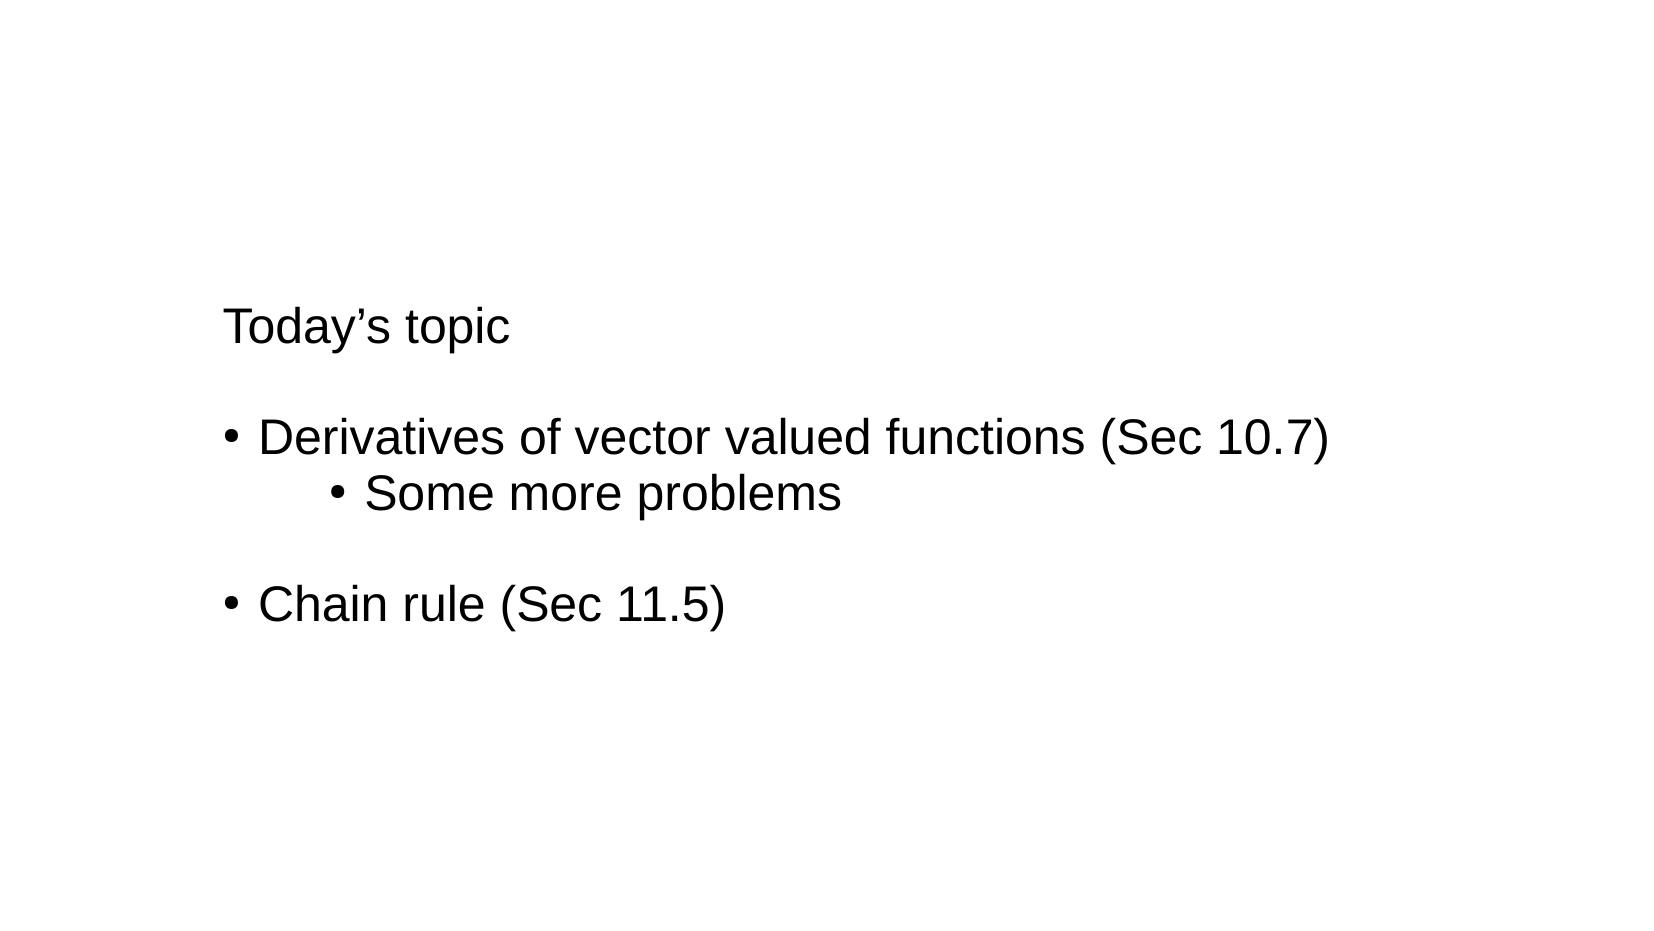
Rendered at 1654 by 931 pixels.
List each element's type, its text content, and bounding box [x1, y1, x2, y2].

text_box Today’s topic Derivatives of vector valued functions (Sec 10.7) Some more problems Chain rule (Sec 11.5) [207, 290, 1446, 640]
